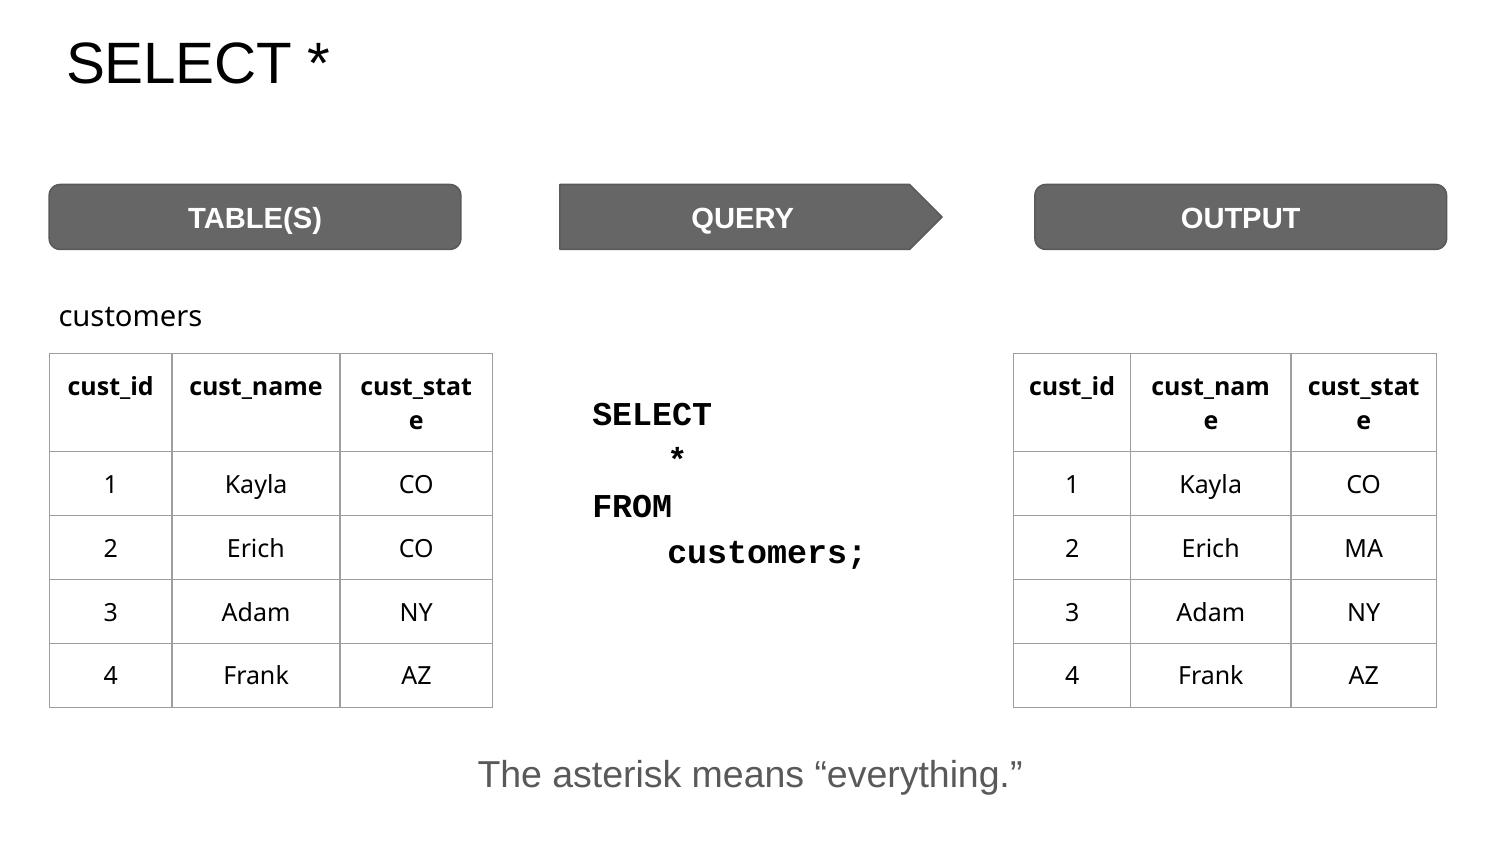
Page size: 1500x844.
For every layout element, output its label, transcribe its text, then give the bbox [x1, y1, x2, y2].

table_cell Adam [173, 580, 339, 643]
table_cell 3 [1014, 580, 1130, 643]
table_cell 2 [50, 516, 171, 579]
list SELECT * FROM customers; [577, 371, 943, 709]
text_box QUERY [559, 184, 943, 250]
text_box OUTPUT [1034, 184, 1447, 250]
table_cell CO [341, 452, 492, 515]
table_cell 1 [50, 452, 171, 515]
table_cell AZ [341, 644, 492, 707]
table_header cust_id [50, 354, 171, 451]
table_cell Erich [173, 516, 339, 579]
text_box customers [43, 282, 280, 348]
table_cell Kayla [1131, 452, 1290, 515]
table_cell NY [341, 580, 492, 643]
table_header cust_state [341, 354, 492, 451]
table_header cust_id [1014, 354, 1130, 451]
title SELECT * [51, 10, 1449, 113]
table_cell Kayla [173, 452, 339, 515]
table_cell Frank [173, 644, 339, 707]
list The asterisk means “everything.” [378, 727, 1122, 839]
text_box TABLE(S) [49, 184, 461, 250]
table_cell MA [1292, 516, 1436, 579]
table_cell Erich [1131, 516, 1290, 579]
table_cell 4 [1014, 644, 1130, 707]
table_header cust_name [173, 354, 339, 451]
table_cell Frank [1131, 644, 1290, 707]
table_cell AZ [1292, 644, 1436, 707]
table_cell 3 [50, 580, 171, 643]
table_cell Adam [1131, 580, 1290, 643]
table_cell 2 [1014, 516, 1130, 579]
table_cell CO [1292, 452, 1436, 515]
table_cell CO [341, 516, 492, 579]
table_cell 1 [1014, 452, 1130, 515]
table_cell NY [1292, 580, 1436, 643]
table_header cust_state [1292, 354, 1436, 451]
table_cell 4 [50, 644, 171, 707]
table_header cust_name [1131, 354, 1290, 451]
